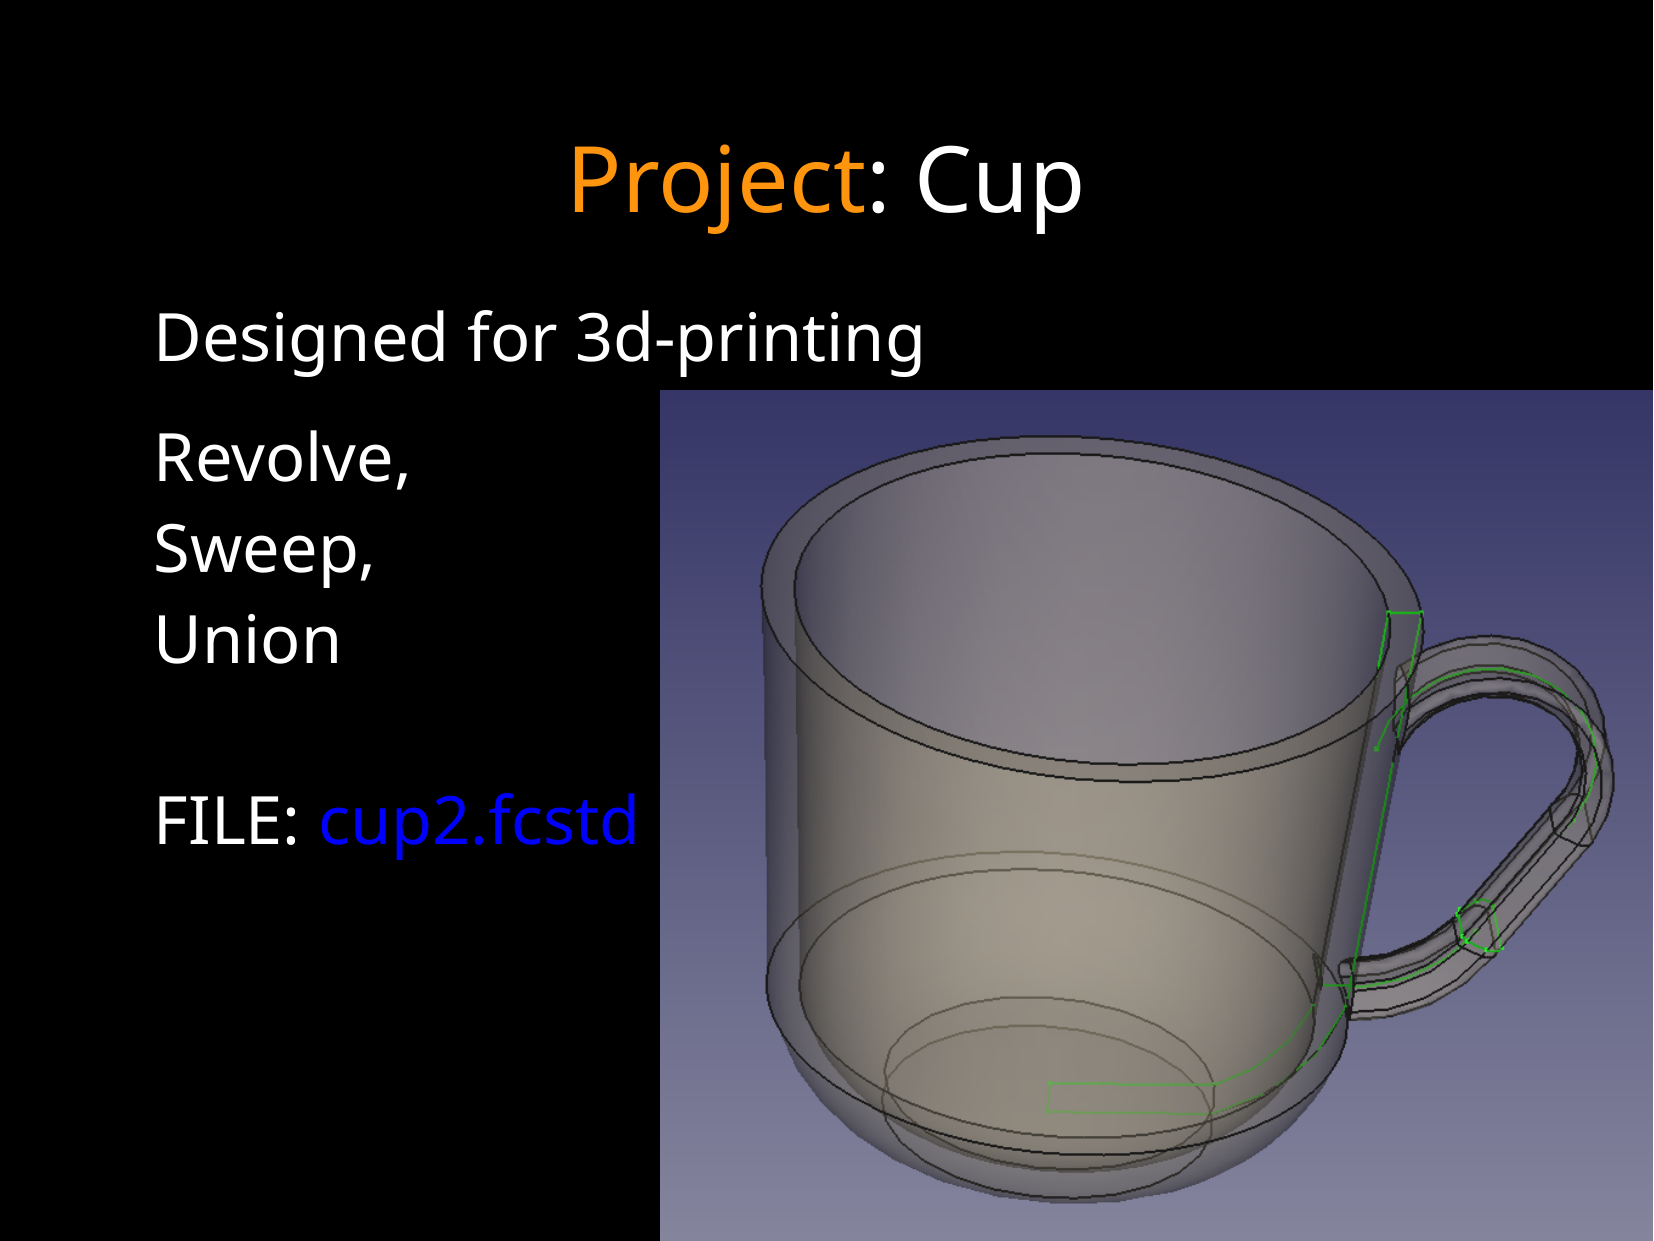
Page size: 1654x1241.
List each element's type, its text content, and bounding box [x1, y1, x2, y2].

picture [660, 390, 1653, 1241]
list Designed for 3d-printing Revolve, Sweep, Union FILE: cup2.fcstd [82, 290, 1571, 1010]
title Project: Cup [82, 73, 1571, 281]
